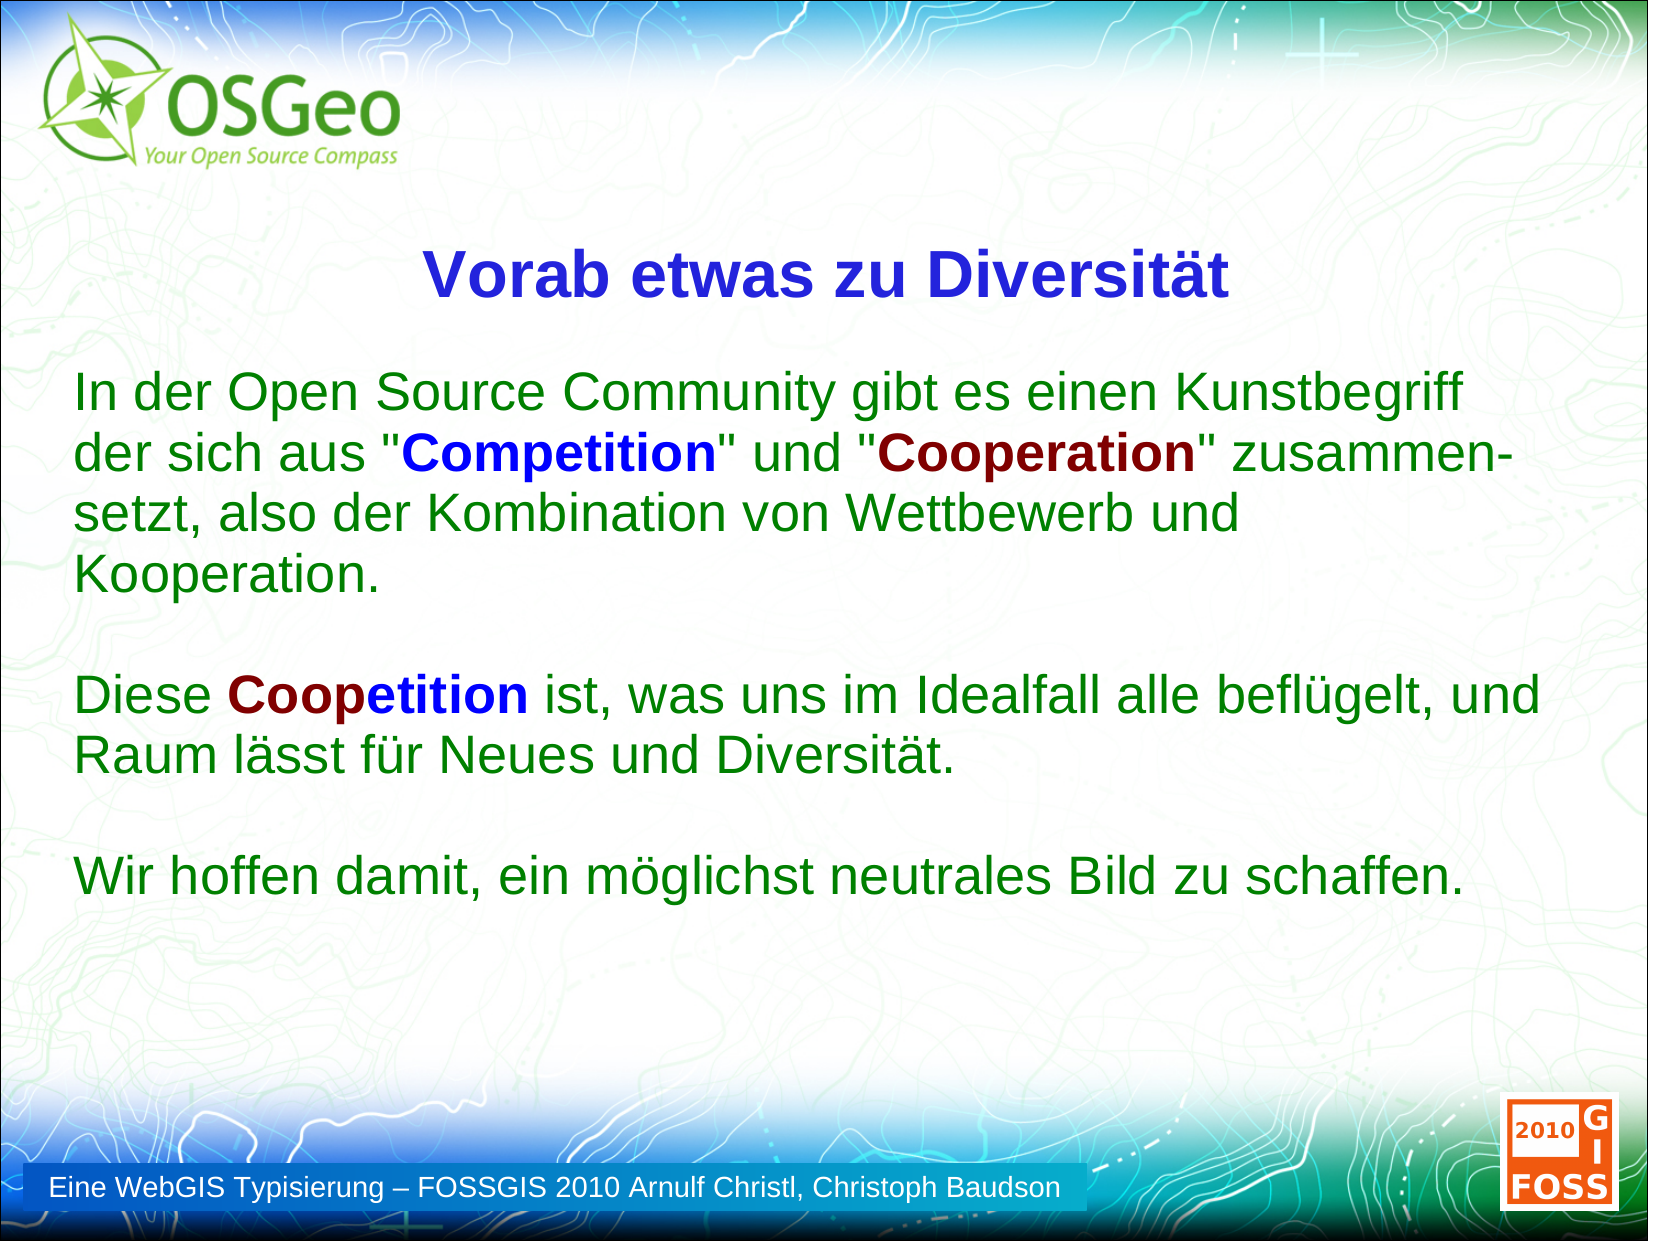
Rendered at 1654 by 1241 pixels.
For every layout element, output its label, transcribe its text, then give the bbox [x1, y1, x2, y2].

picture [1, 1, 1647, 1240]
text_box In der Open Source Community gibt es einen Kunstbegriff der sich aus "Competition" und "Cooperation" zusammen-setzt, also der Kombination von Wettbewerb und Kooperation. Diese Coopetition ist, was uns im Idealfall alle beflügelt, und Raum lässt für Neues und Diversität. Wir hoffen damit, ein möglichst neutrales Bild zu schaffen. [59, 354, 1565, 981]
title Vorab etwas zu Diversität [82, 200, 1571, 349]
